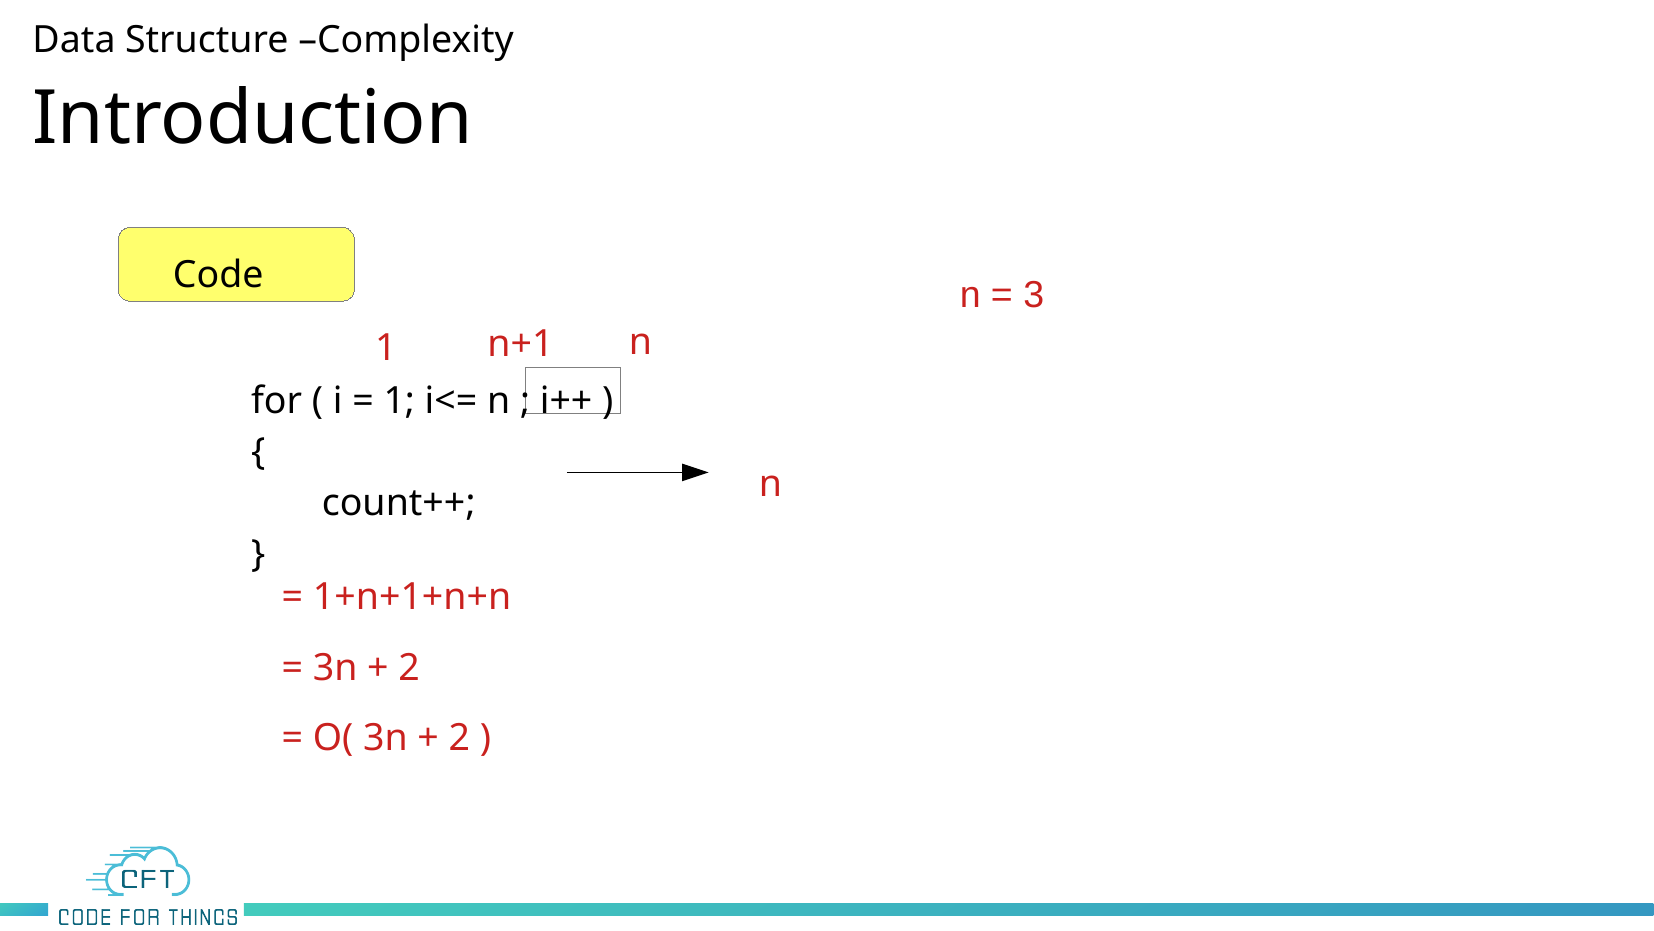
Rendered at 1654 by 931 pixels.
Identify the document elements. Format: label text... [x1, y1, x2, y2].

text_box for ( i = 1; i<= n ; i++ ) { count++; } [200, 366, 768, 556]
text_box n+1 [472, 309, 582, 368]
text_box = 1+n+1+n+n [257, 561, 615, 621]
title Data Structure –Complexity Introduction [32, 12, 1184, 166]
text_box n = 3 [944, 265, 1060, 323]
text_box Code [158, 239, 308, 299]
text_box 1 [360, 312, 414, 372]
text_box = 3n + 2 [257, 632, 615, 691]
text_box n [614, 307, 668, 366]
text_box n [744, 448, 798, 508]
text_box = O( 3n + 2 ) [257, 703, 615, 762]
text_box [118, 227, 355, 302]
picture [59, 846, 237, 925]
